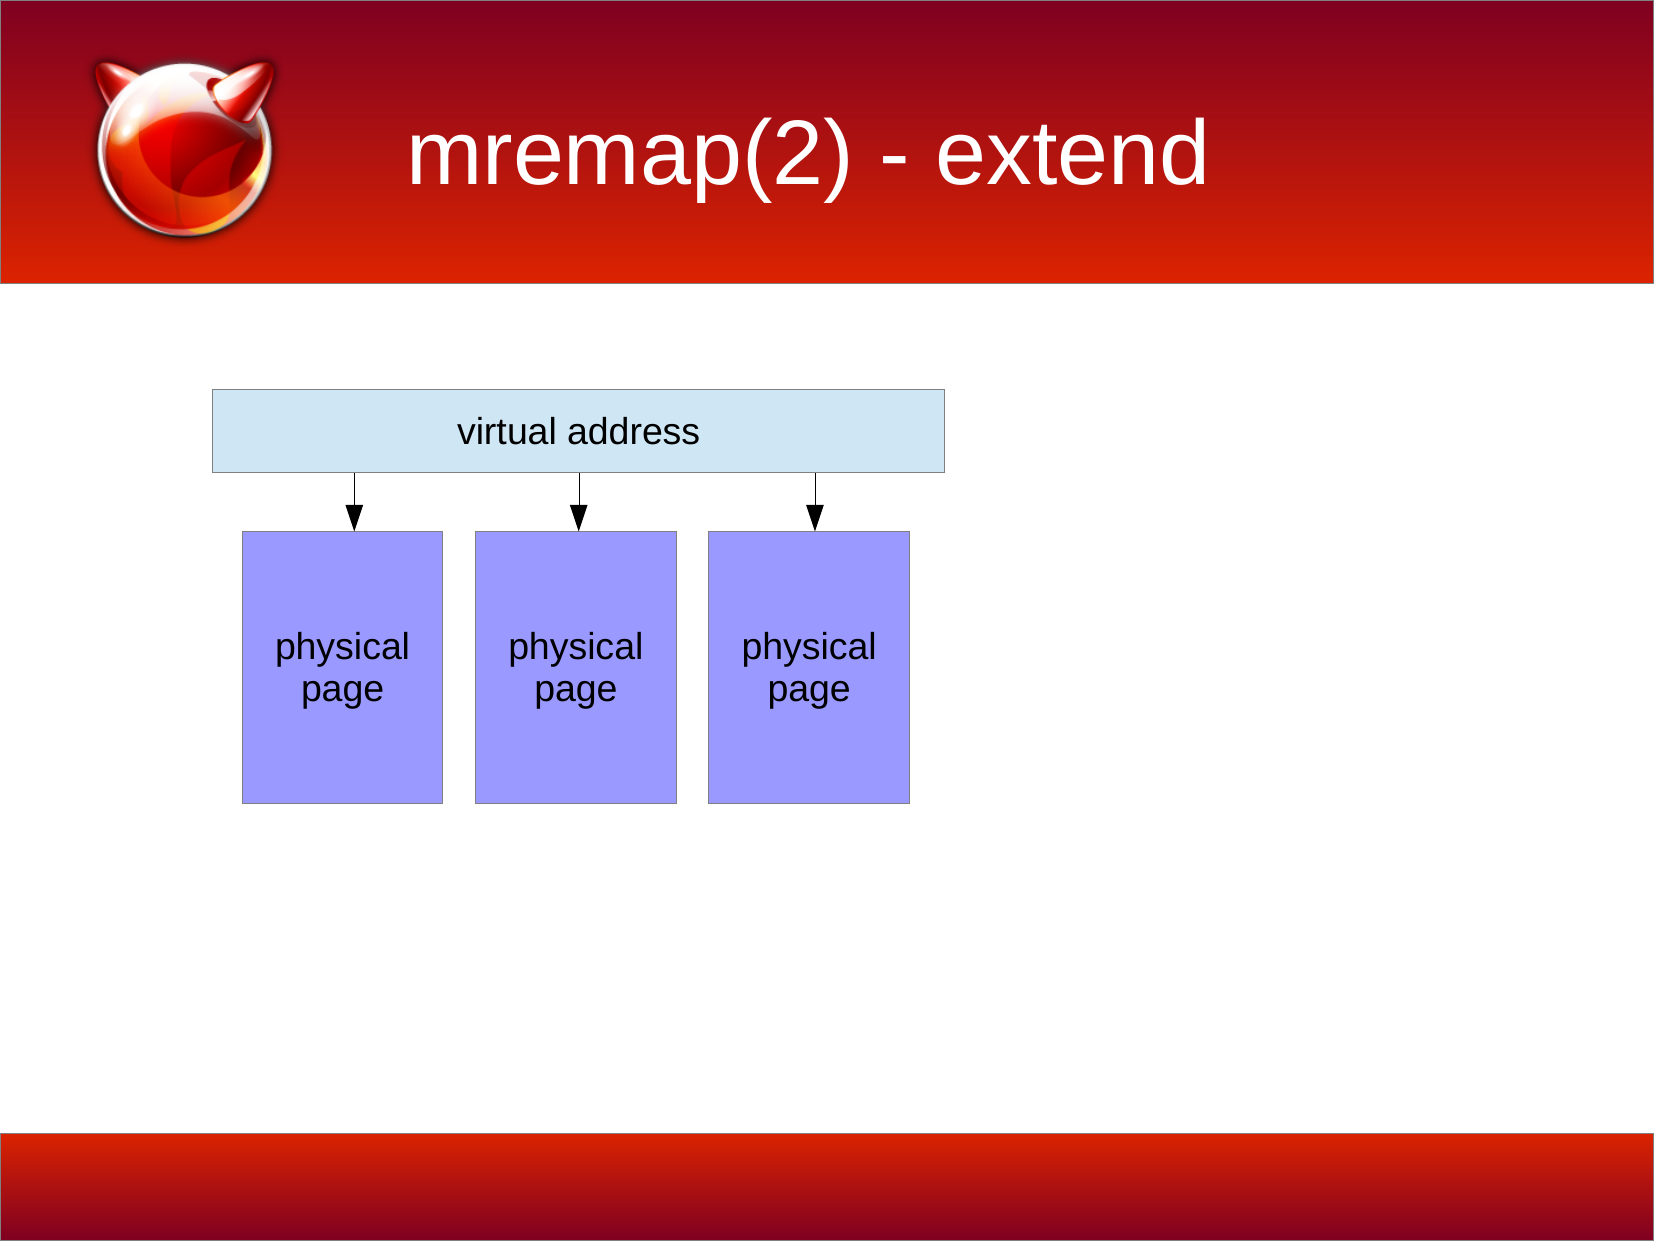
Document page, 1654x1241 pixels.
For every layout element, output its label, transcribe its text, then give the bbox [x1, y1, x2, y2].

text_box physical page [475, 531, 677, 804]
text_box physical page [242, 531, 443, 804]
text_box physical page [708, 531, 910, 804]
text_box virtual address [212, 389, 945, 473]
title mremap(2) - extend [82, 49, 1536, 257]
